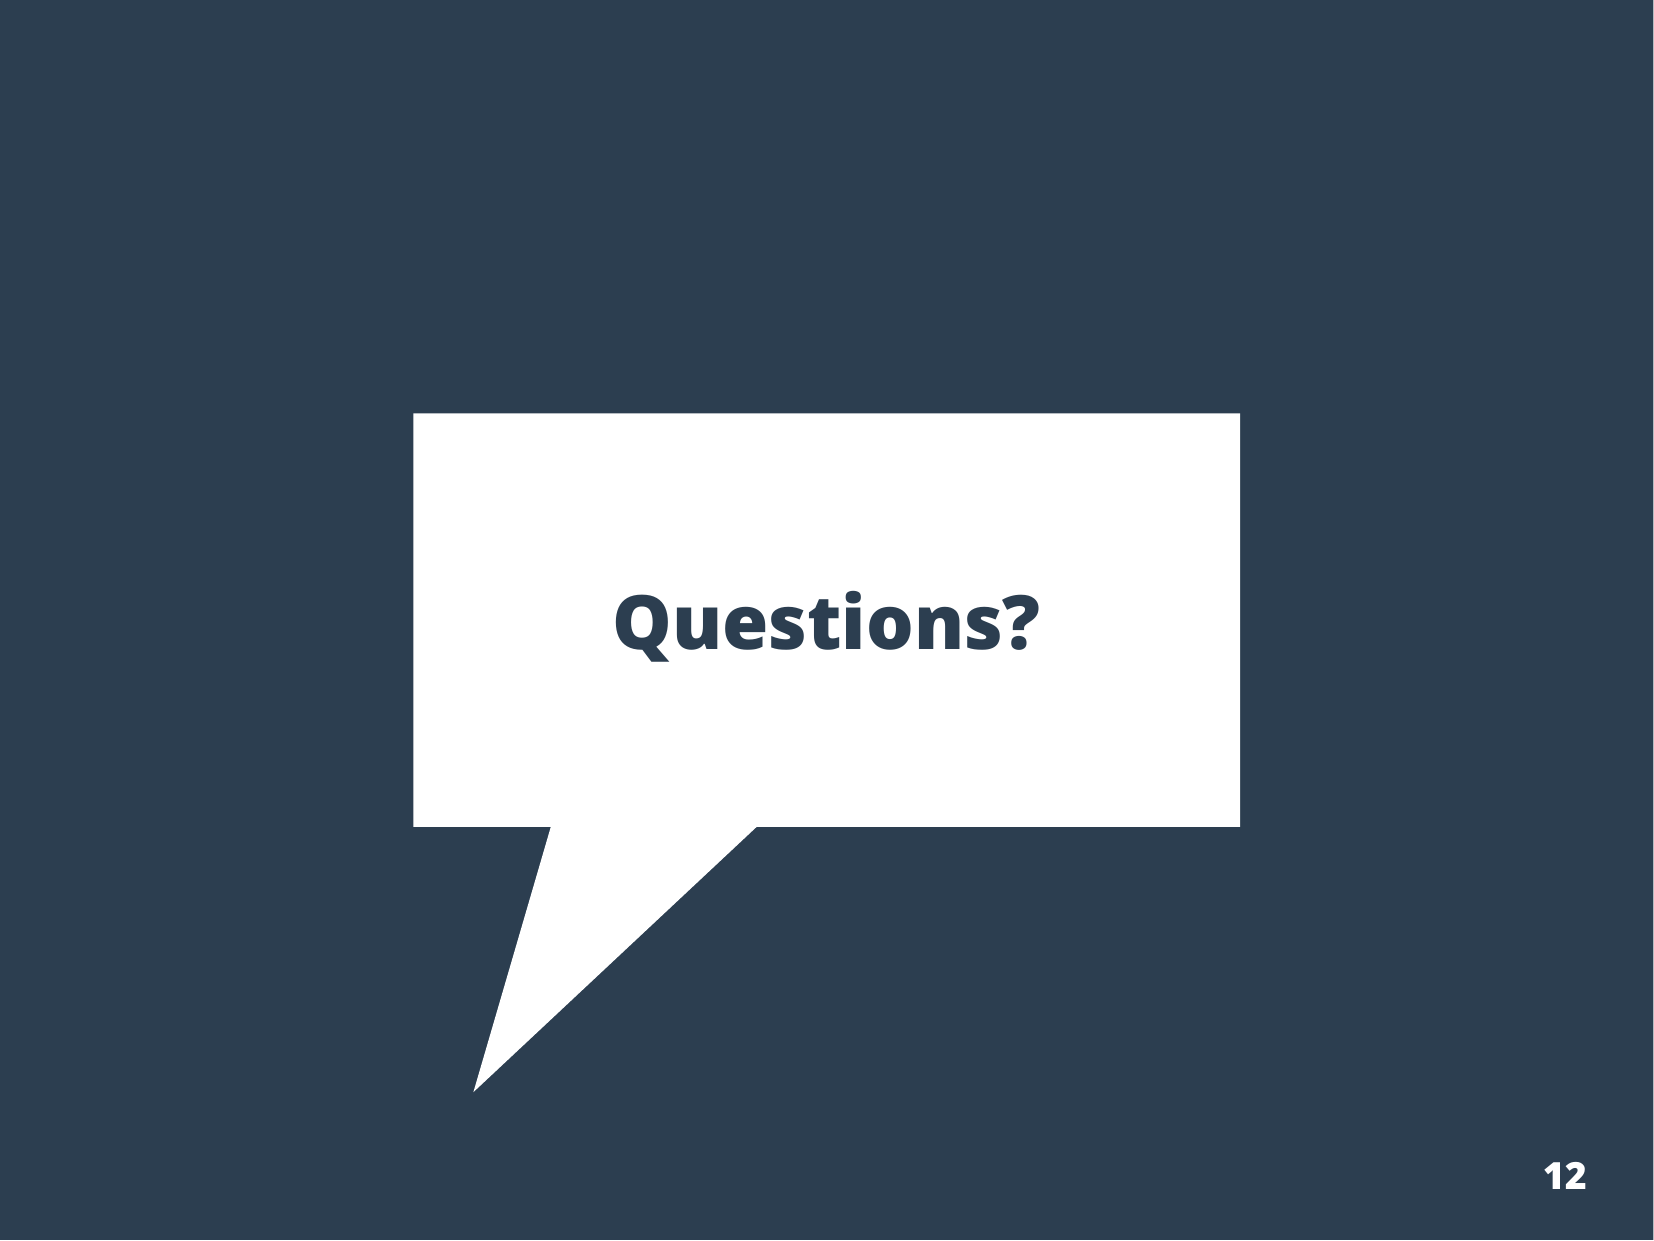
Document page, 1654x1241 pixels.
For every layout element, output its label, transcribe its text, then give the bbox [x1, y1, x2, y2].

title Questions? [442, 442, 1211, 798]
